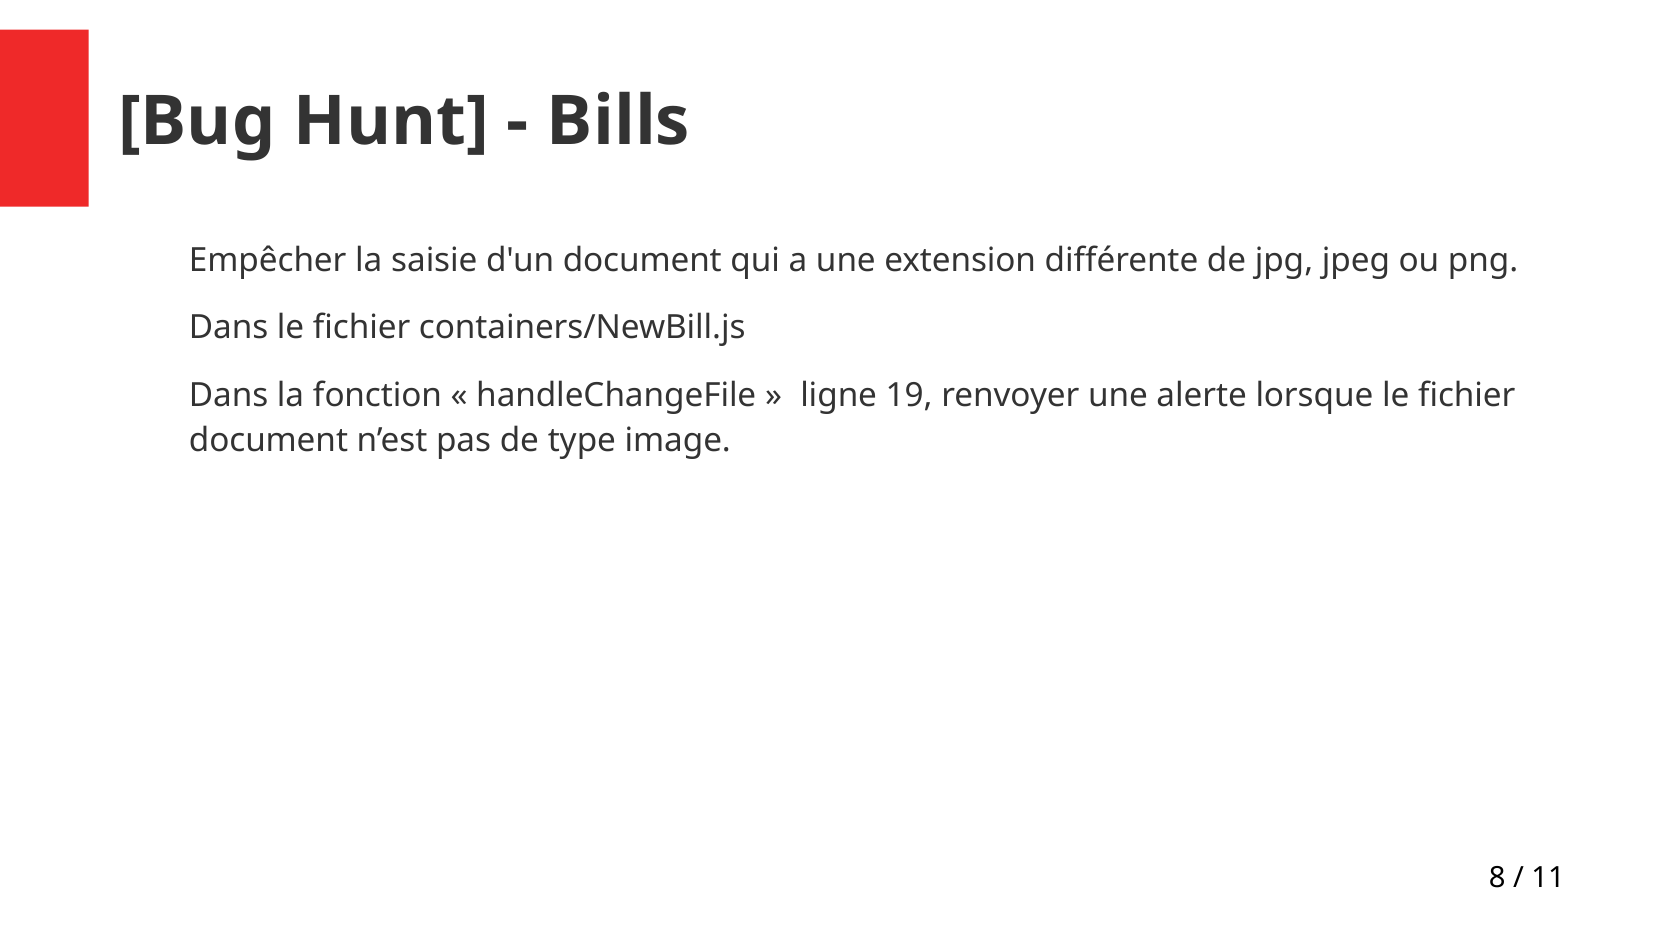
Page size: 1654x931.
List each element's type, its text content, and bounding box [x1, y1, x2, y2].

list Empêcher la saisie d'un document qui a une extension différente de jpg, jpeg ou png. Dans le fichier containers/NewBill.js Dans la fonction « handleChangeFile » ligne 19, renvoyer une alerte lorsque le fichier document n’est pas de type image. [118, 236, 1595, 798]
title [Bug Hunt] - Bills [118, 29, 1595, 207]
